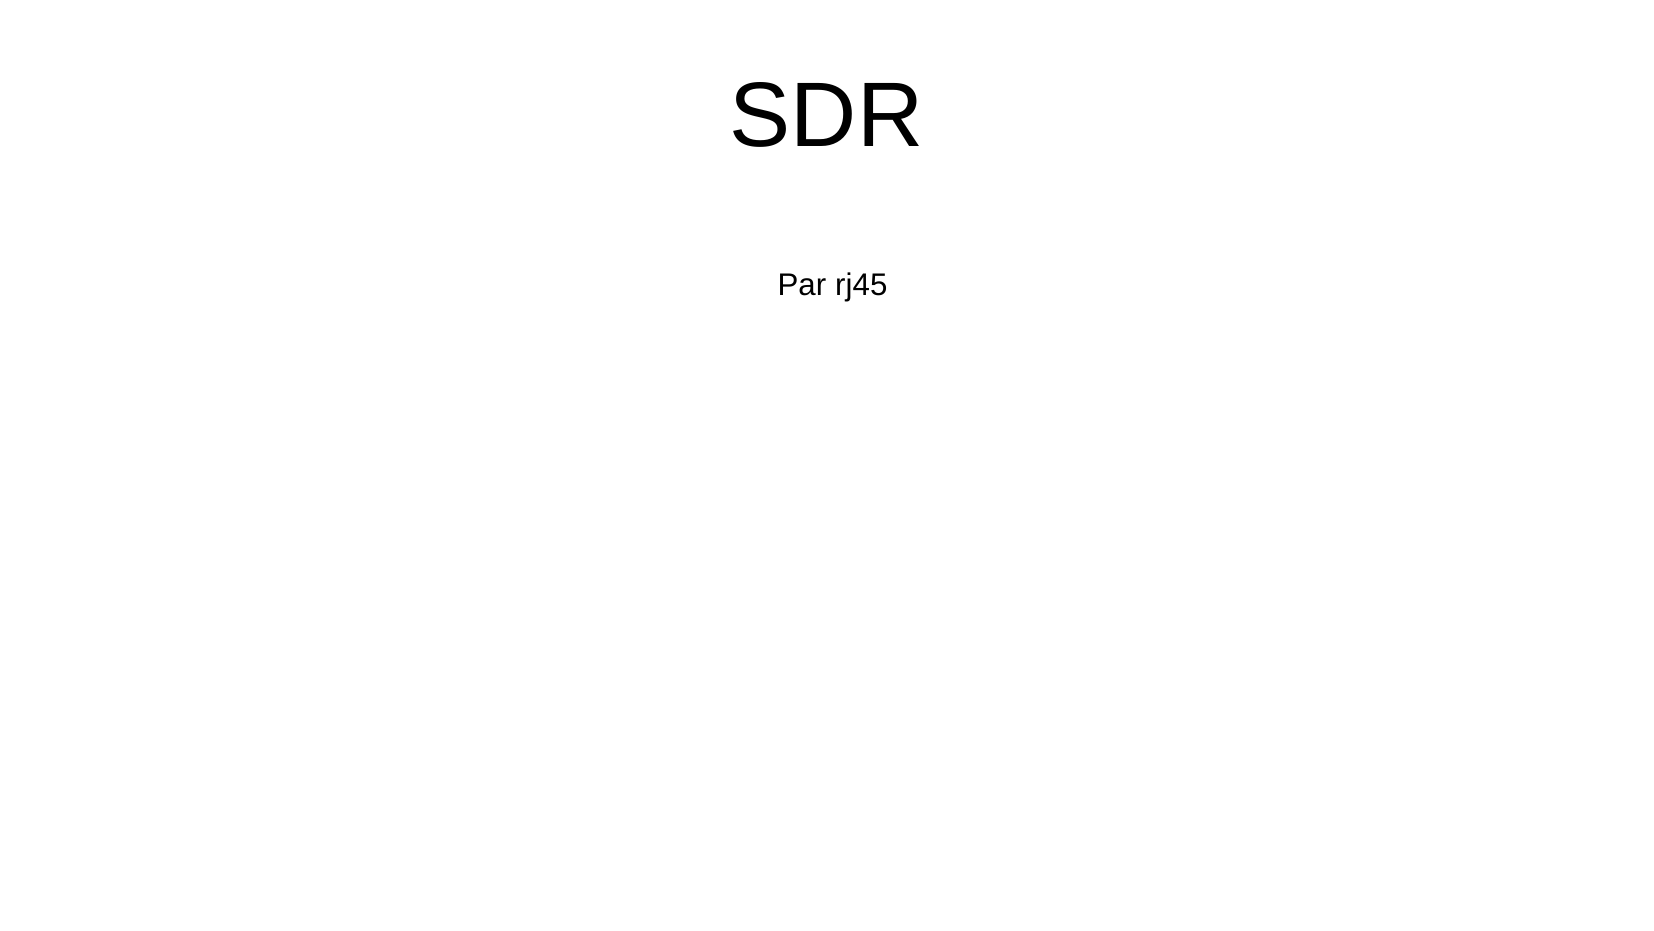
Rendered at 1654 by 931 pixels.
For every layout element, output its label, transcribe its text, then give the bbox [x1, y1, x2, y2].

title Par rj45 [88, 206, 1577, 362]
title SDR [82, 37, 1571, 193]
